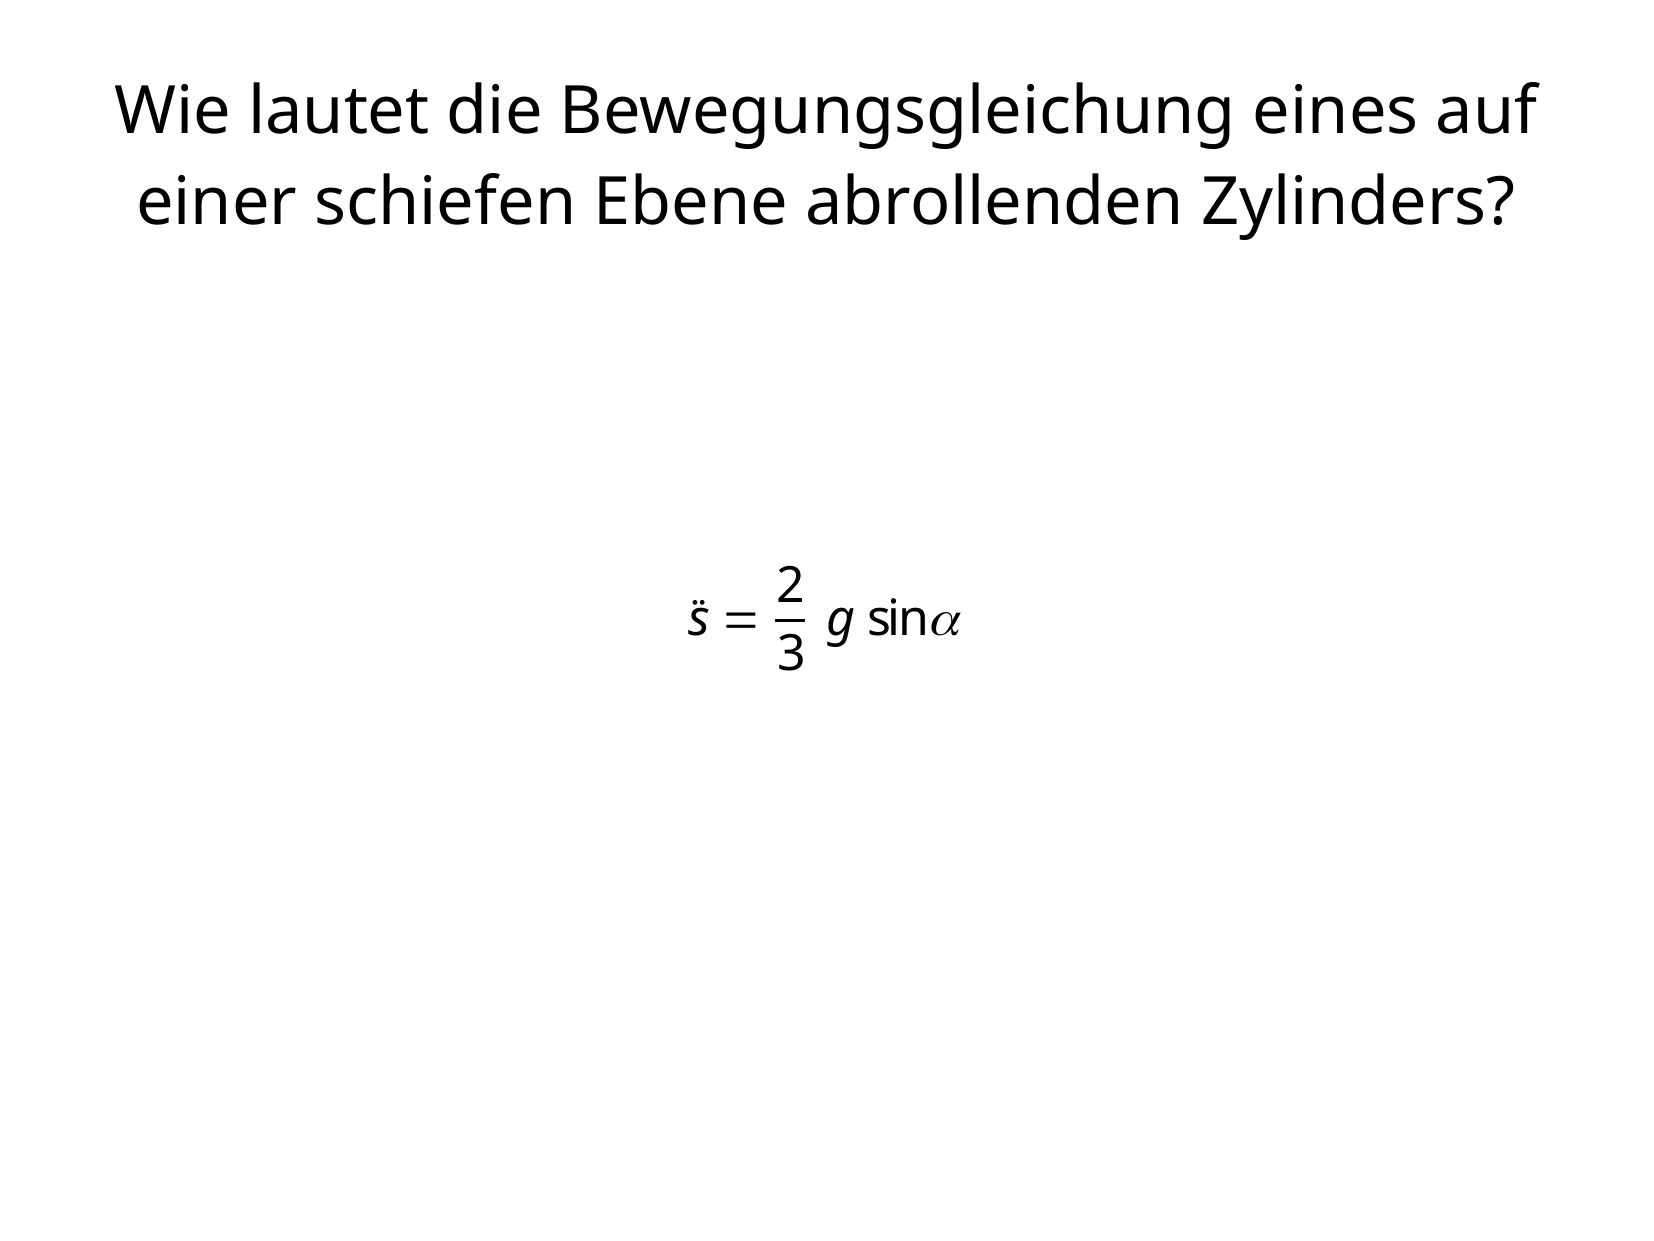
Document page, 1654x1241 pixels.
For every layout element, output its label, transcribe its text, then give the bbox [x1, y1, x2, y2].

title Wie lautet die Bewegungsgleichung eines auf einer schiefen Ebene abrollenden Zylinders? [82, 49, 1571, 257]
chart [681, 555, 973, 685]
